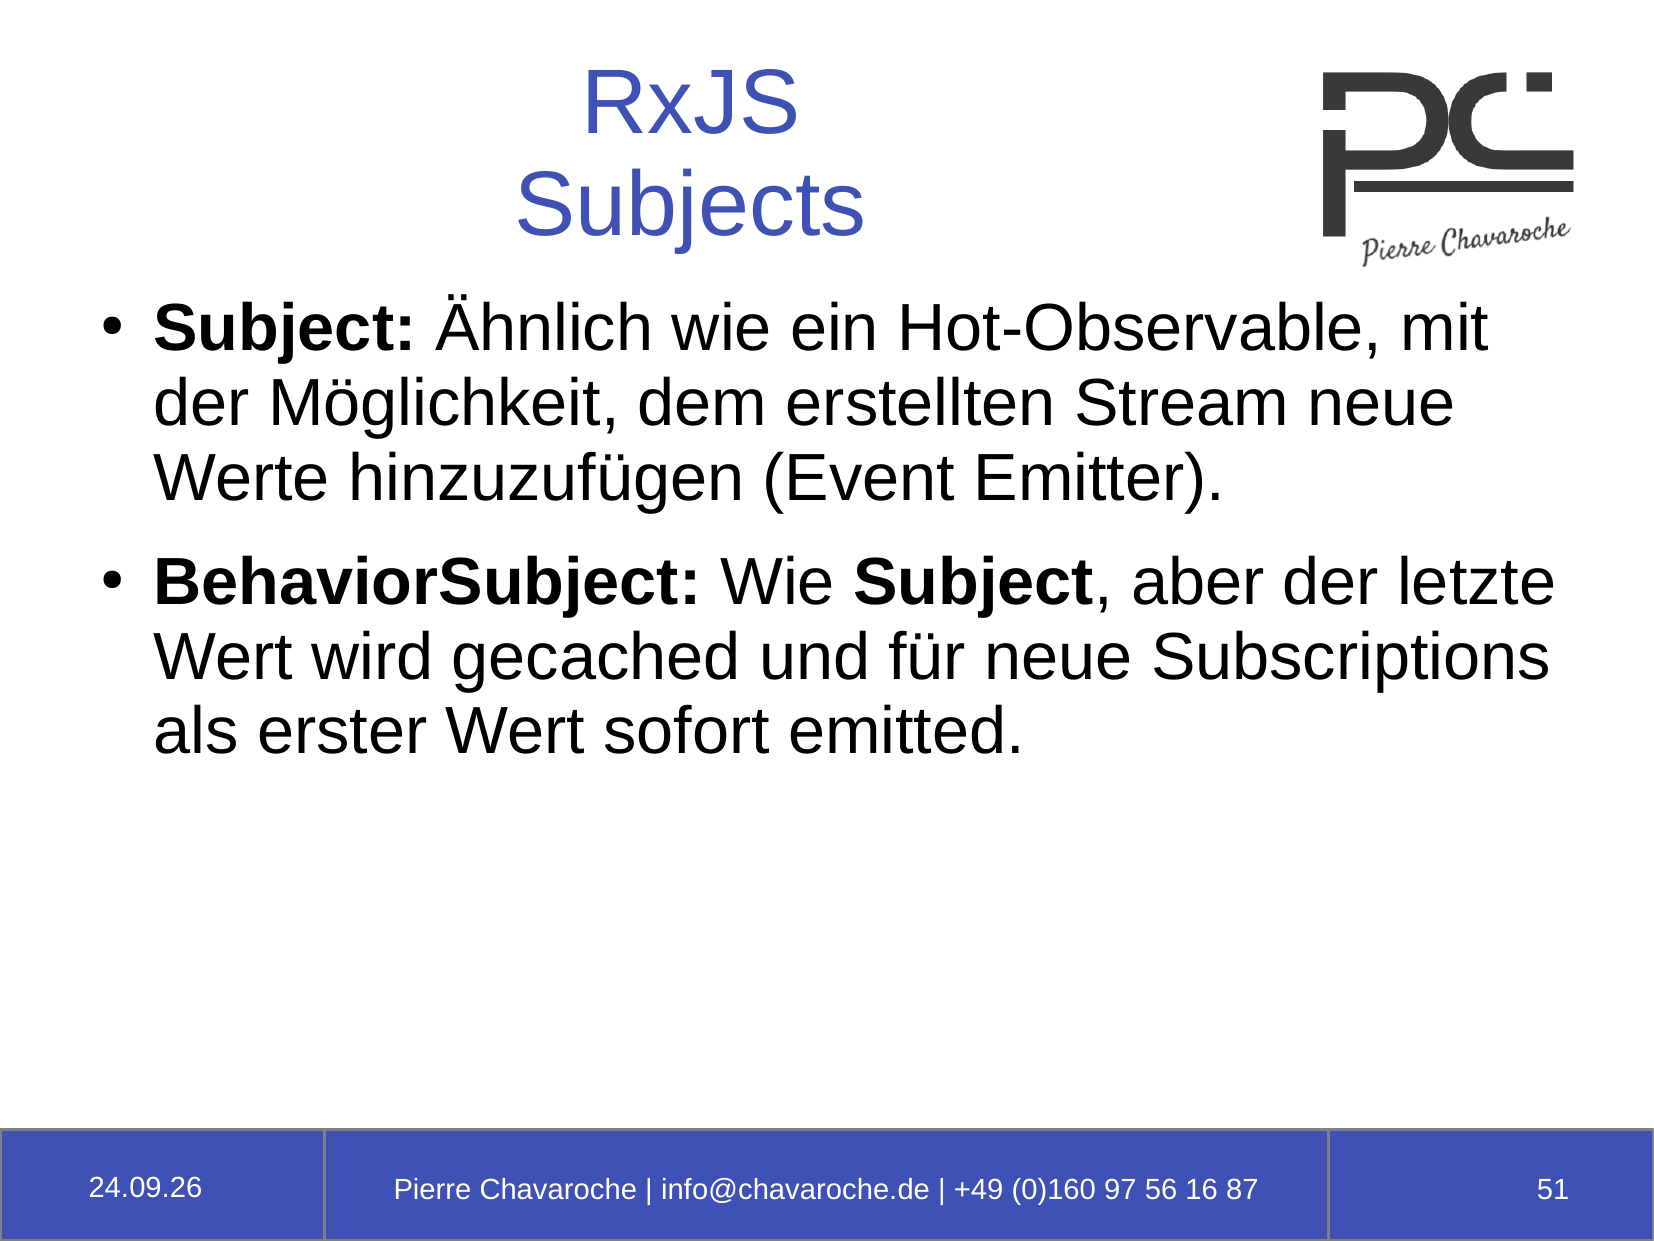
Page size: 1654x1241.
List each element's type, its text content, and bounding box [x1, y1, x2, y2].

title RxJS Subjects [82, 49, 1300, 257]
picture [1307, 29, 1589, 311]
list Subject: Ähnlich wie ein Hot-Observable, mit der Möglichkeit, dem erstellten Stream neue Werte hinzuzufügen (Event Emitter). BehaviorSubject: Wie Subject, aber der letzte Wert wird gecached und für neue Subscriptions als erster Wert sofort emitted. [82, 290, 1571, 1109]
